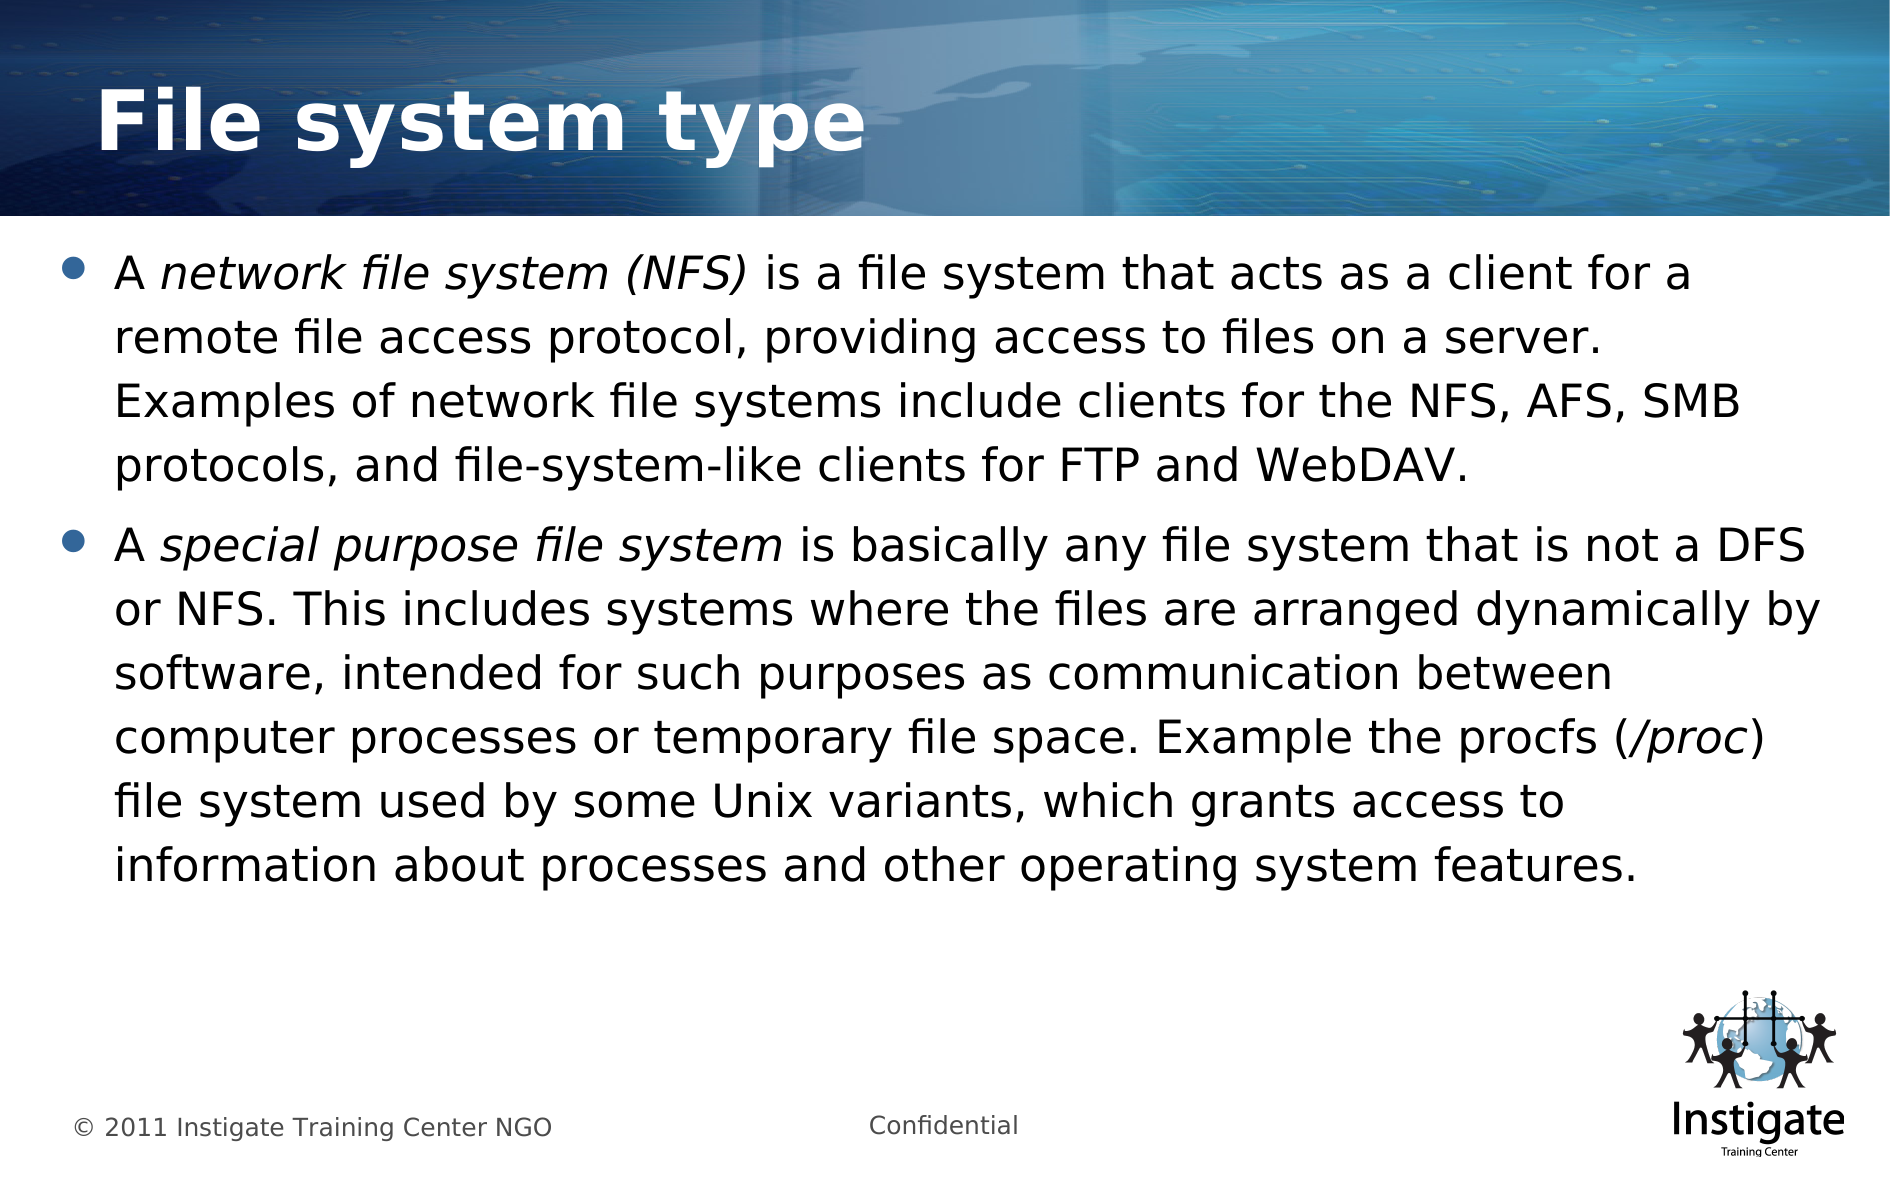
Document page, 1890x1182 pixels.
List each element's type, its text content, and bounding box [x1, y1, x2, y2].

list A network file system (NFS) is a file system that acts as a client for a remote file access protocol, providing access to files on a server. Examples of network file systems include clients for the NFS, AFS, SMB protocols, and file-system-like clients for FTP and WebDAV. A special purpose file system is basically any file system that is not a DFS or NFS. This includes systems where the files are arranged dynamically by software, intended for such purposes as communication between computer processes or temporary file space. Example the procfs (/proc) file system used by some Unix variants, which grants access to information about processes and other operating system features. [59, 236, 1831, 1001]
title File system type [94, 54, 1793, 210]
picture [1674, 990, 1844, 1157]
picture [0, 0, 1890, 216]
